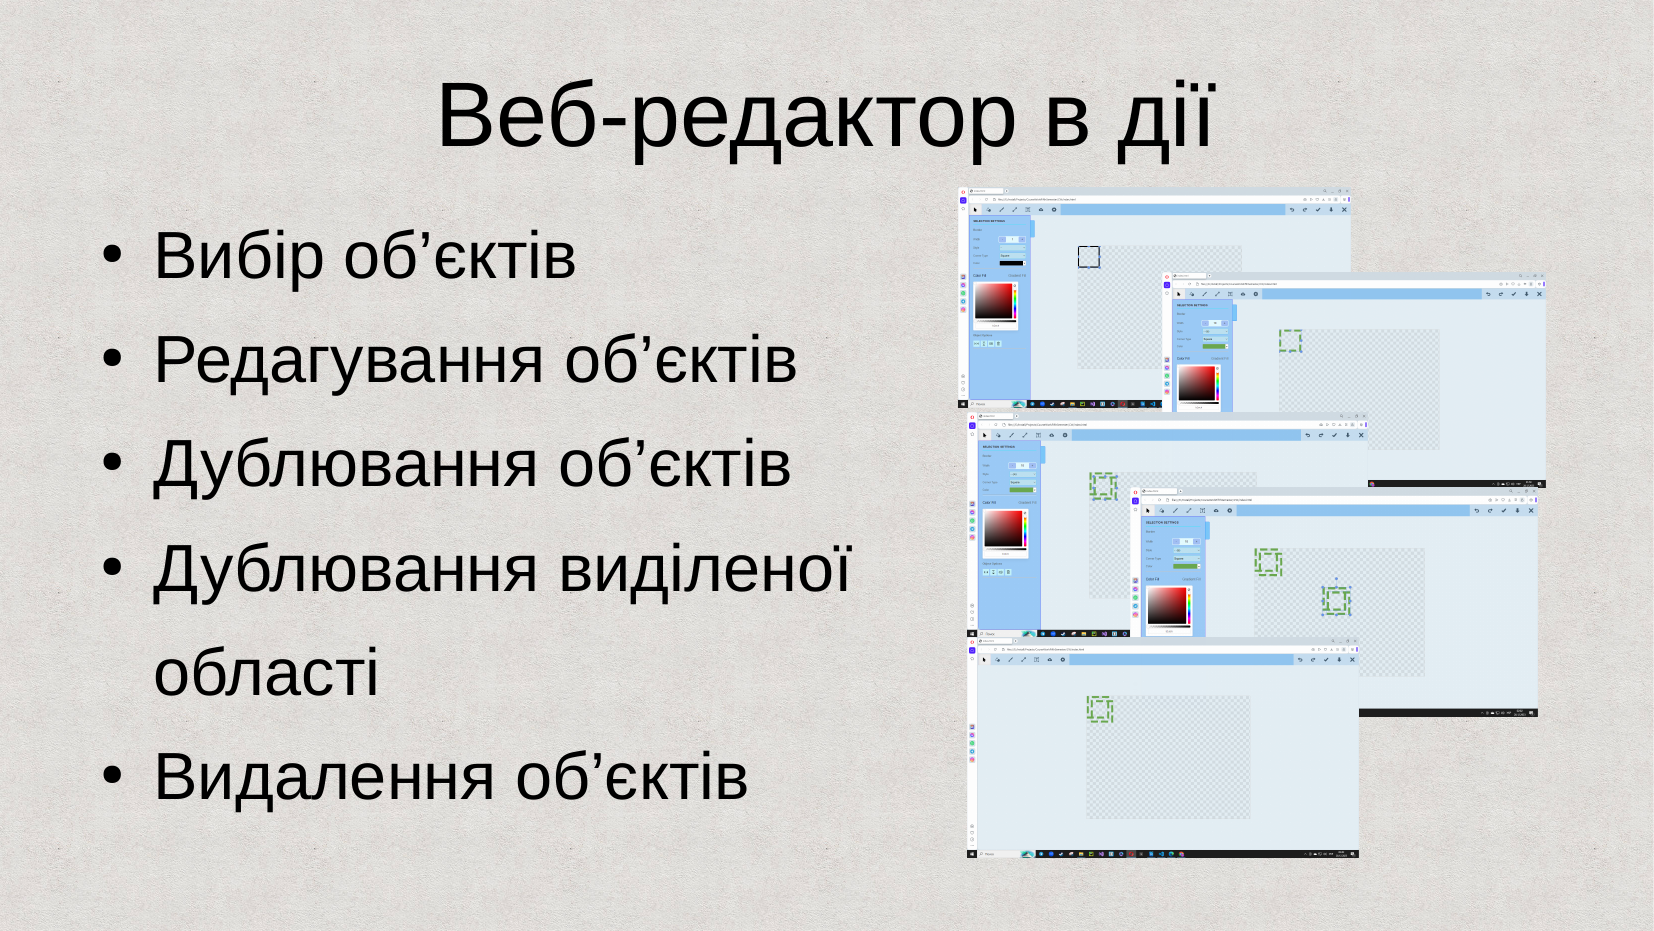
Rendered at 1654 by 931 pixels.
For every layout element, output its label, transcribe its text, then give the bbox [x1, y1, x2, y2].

list Вибір об’єктів Редагування об’єктів Дублювання об’єктів Дублювання виділеної області Видалення об’єктів [82, 217, 1571, 863]
title Веб-редактор в дії [82, 12, 1571, 217]
picture [0, 0, 1654, 931]
